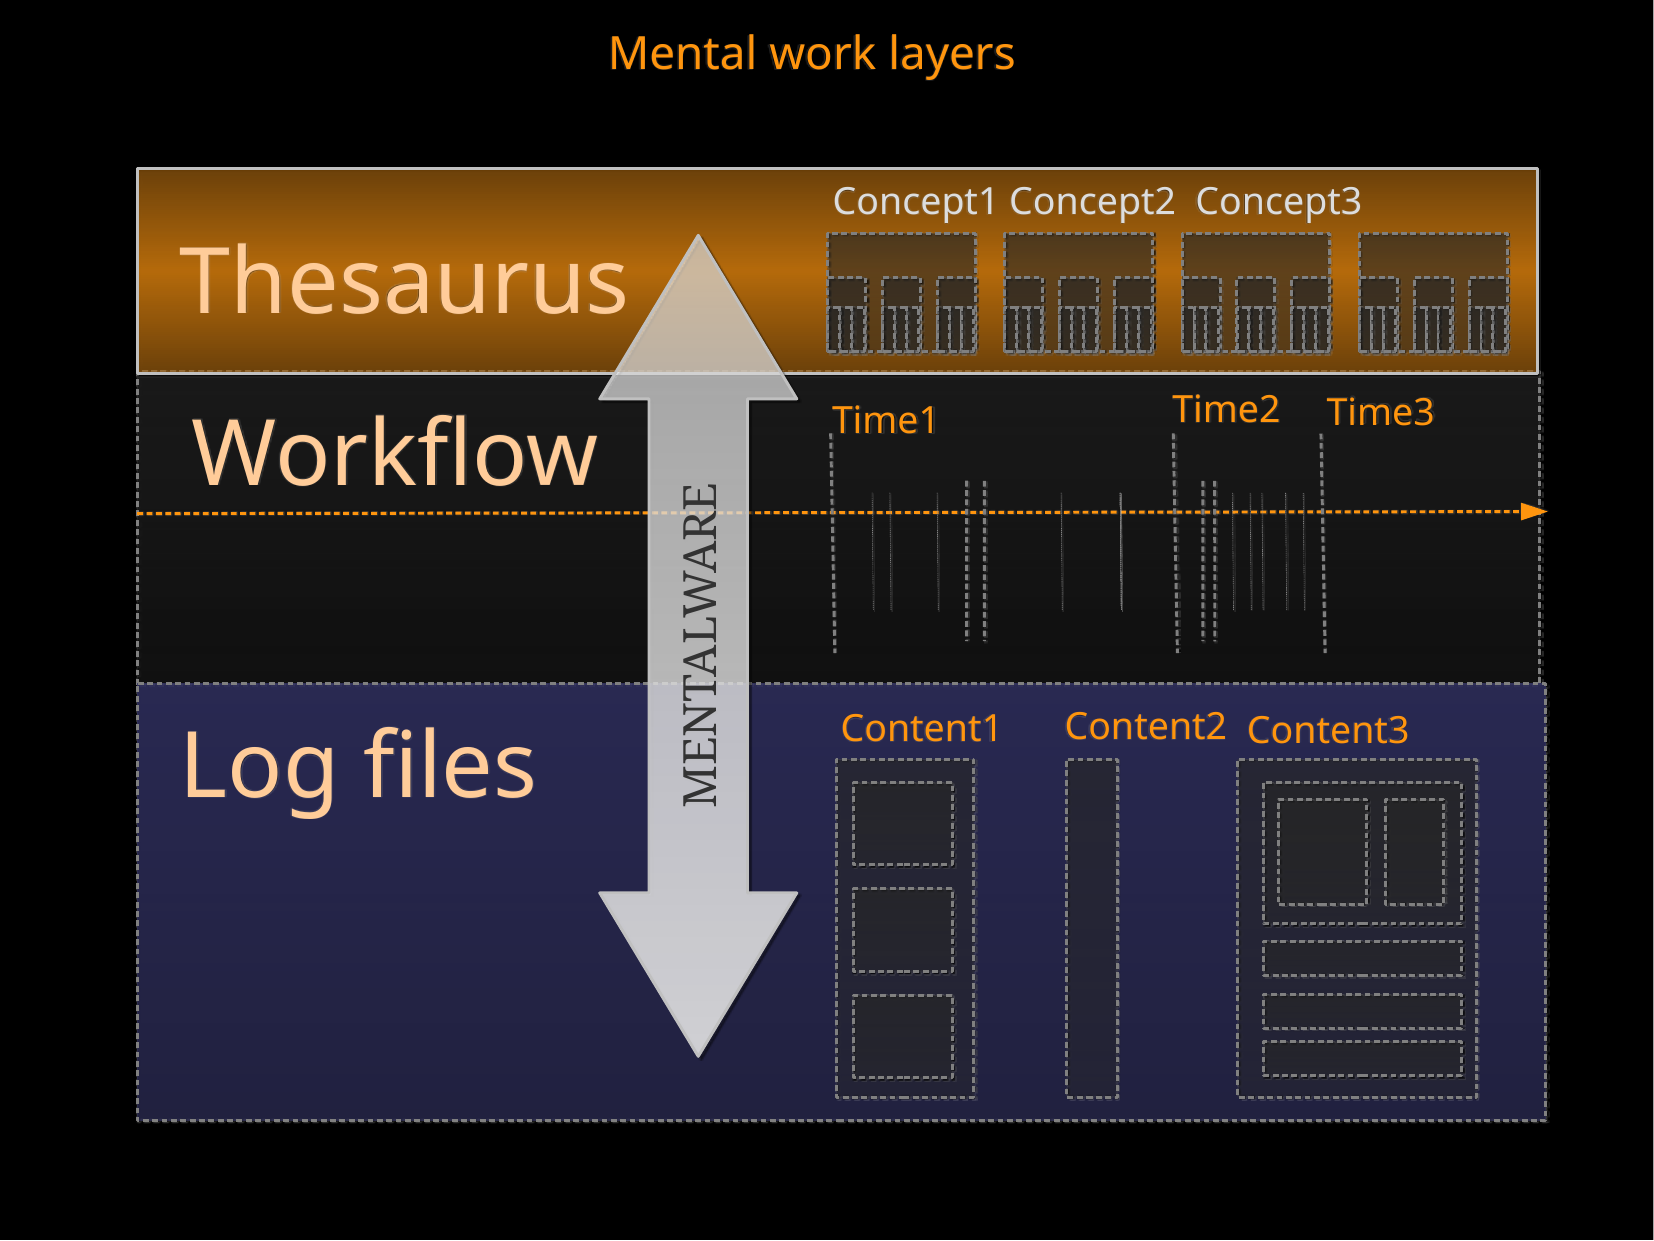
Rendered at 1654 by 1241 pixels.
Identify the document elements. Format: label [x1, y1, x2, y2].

text_box [137, 168, 1546, 1134]
